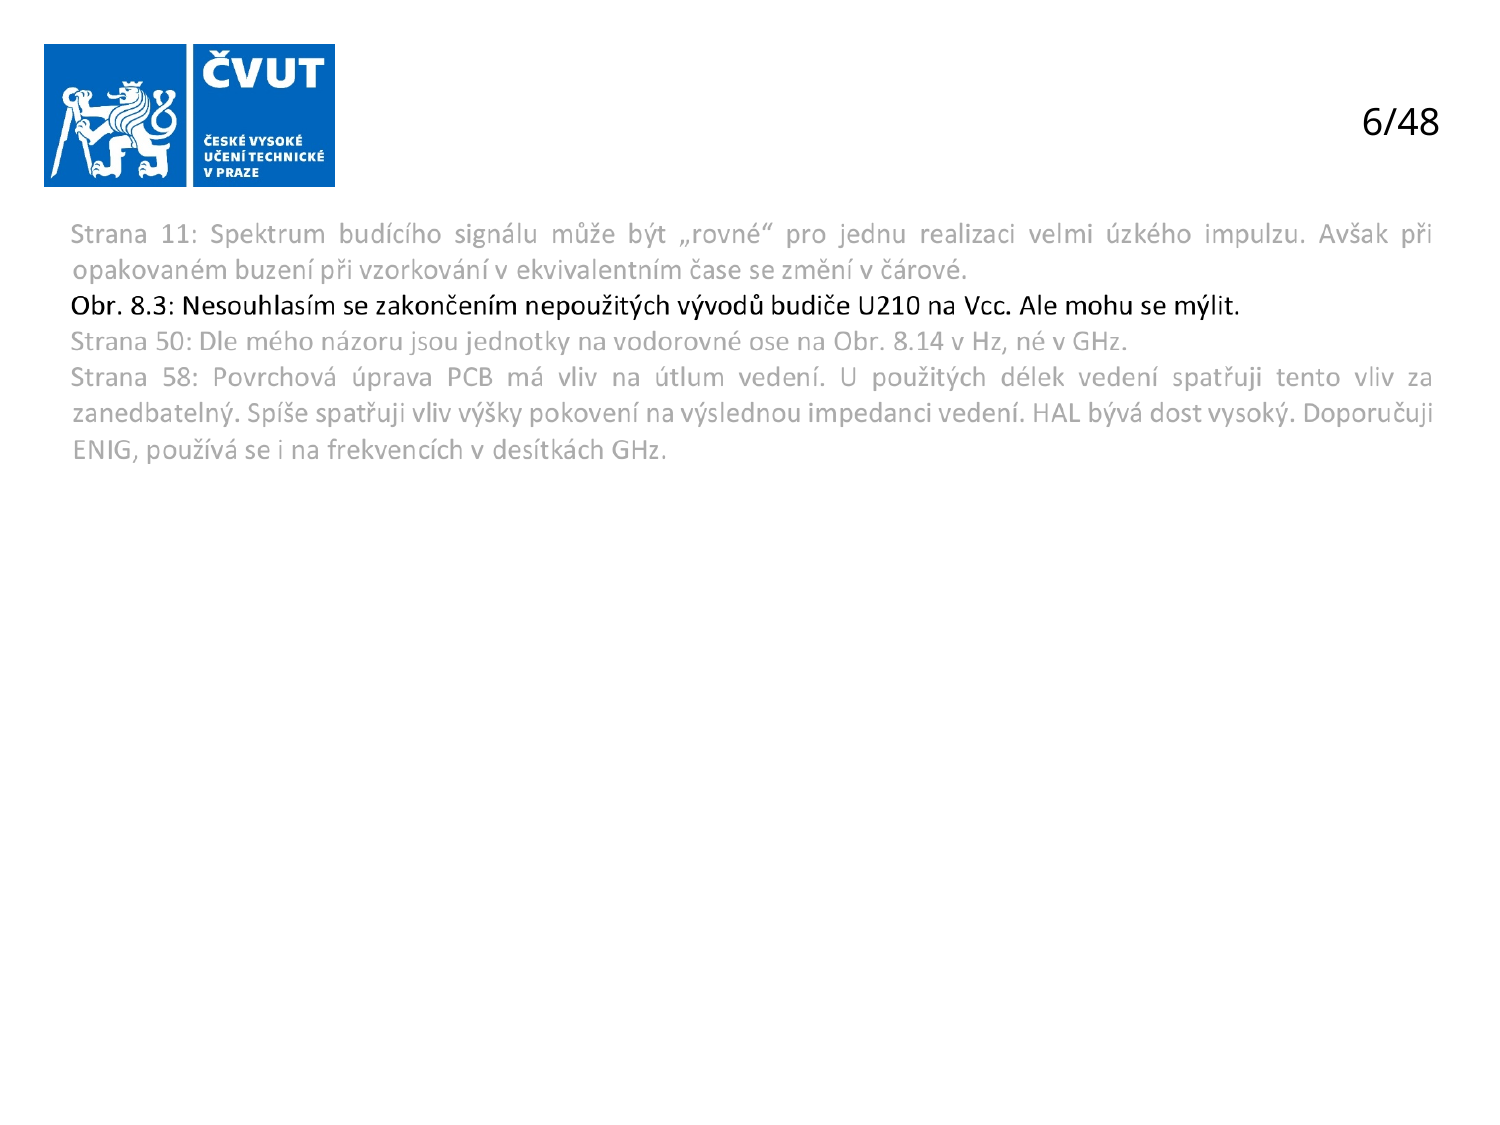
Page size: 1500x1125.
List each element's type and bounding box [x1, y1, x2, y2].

text_box [15, 216, 1486, 286]
text_box [15, 329, 1486, 465]
picture [44, 44, 335, 187]
picture [60, 286, 1441, 329]
